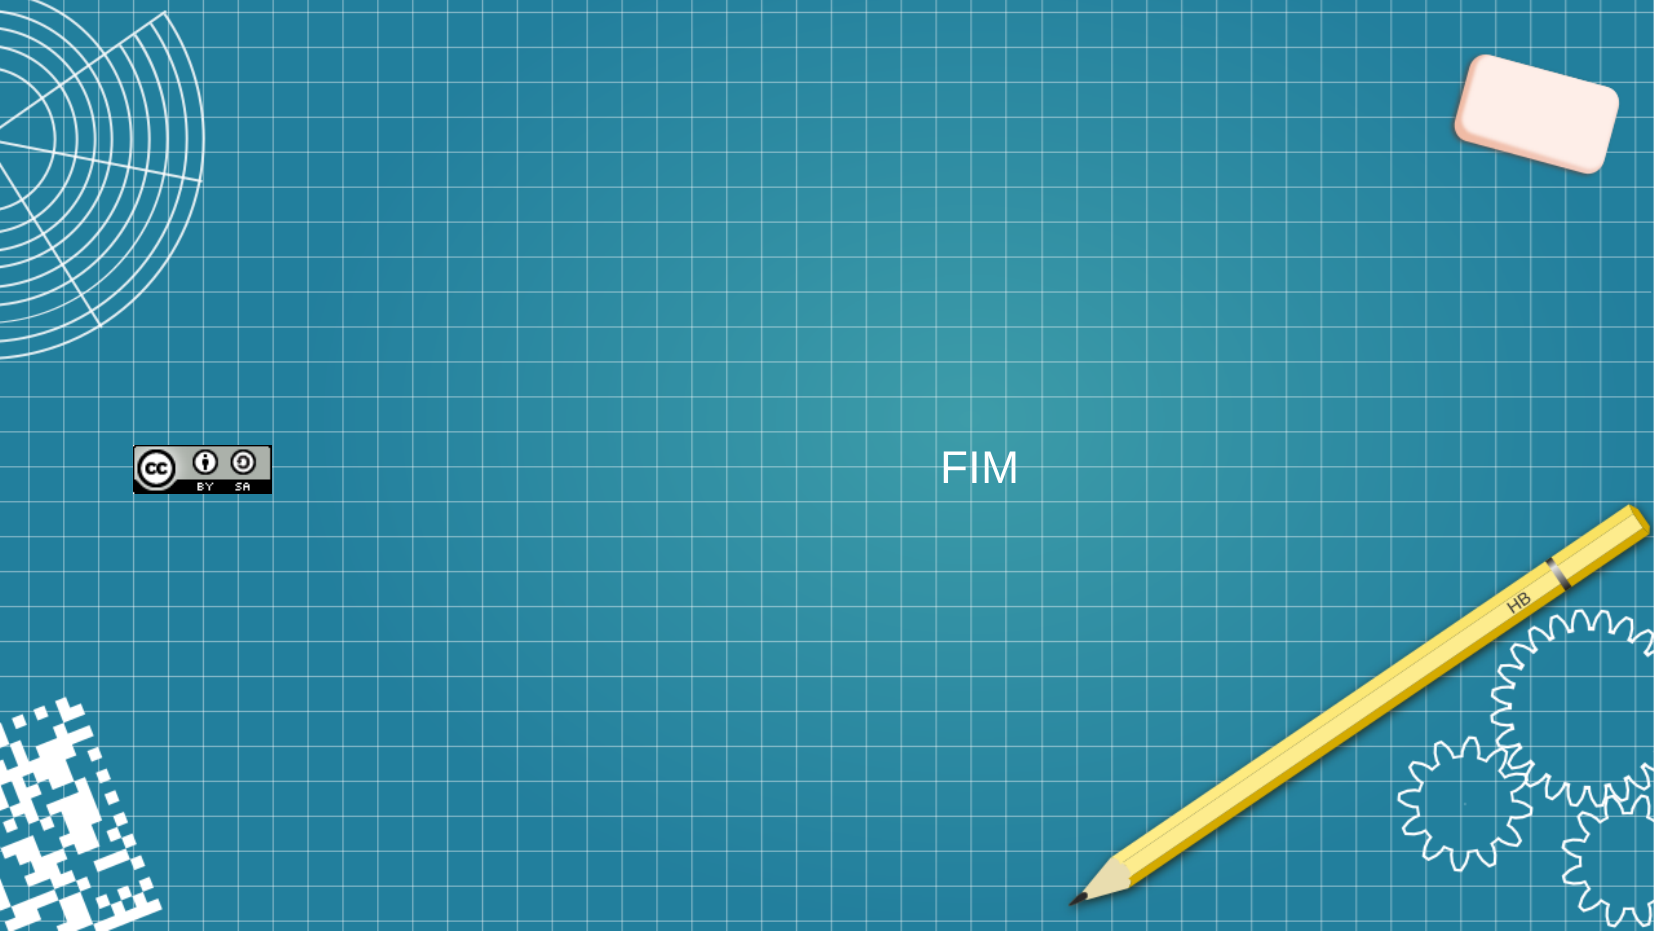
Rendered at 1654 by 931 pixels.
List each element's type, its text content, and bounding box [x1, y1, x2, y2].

title FIM [389, 389, 1571, 546]
picture [0, 0, 1654, 931]
